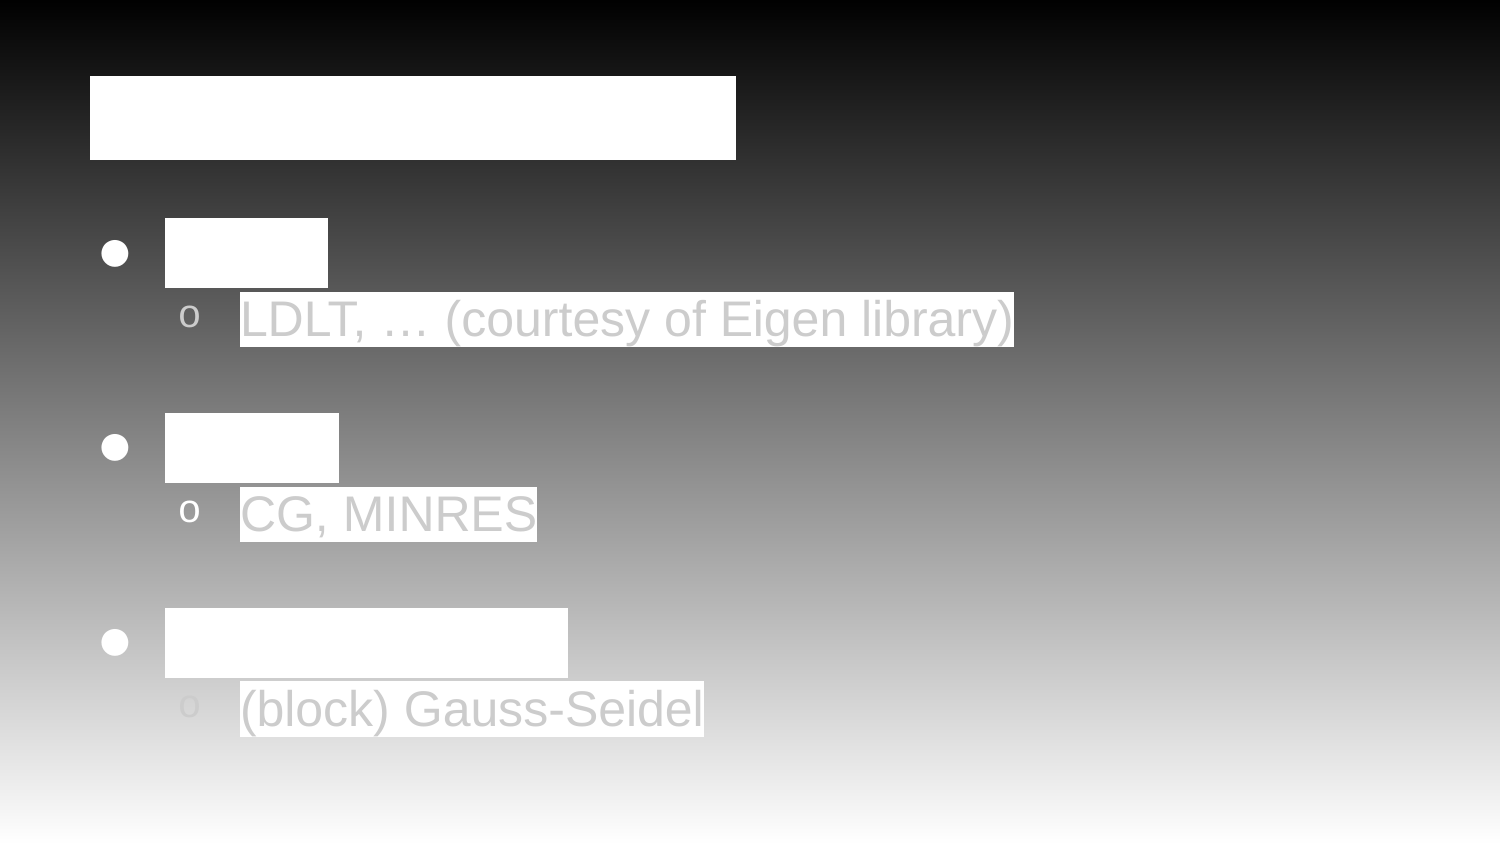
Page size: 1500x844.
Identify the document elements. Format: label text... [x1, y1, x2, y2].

list Direct LDLT, … (courtesy of Eigen library) Krylov CG, MINRES Matrix-splitting (block) Gauss-Seidel [75, 196, 1425, 808]
title Numerical solvers [75, 33, 1425, 175]
